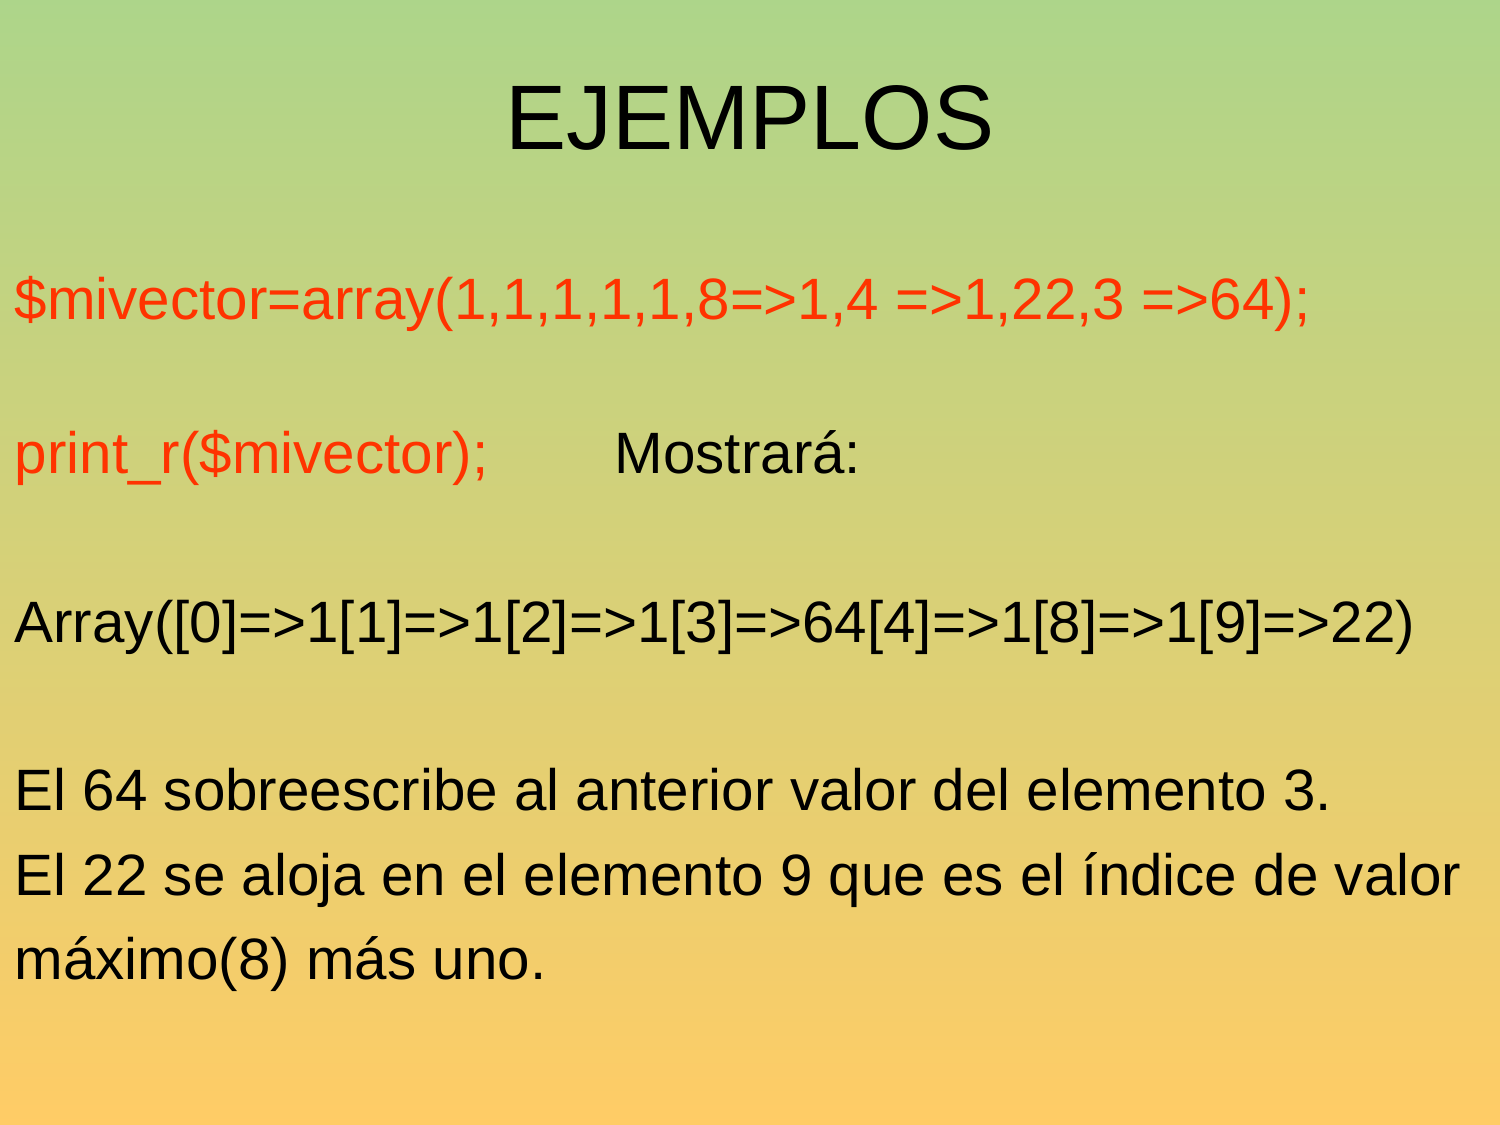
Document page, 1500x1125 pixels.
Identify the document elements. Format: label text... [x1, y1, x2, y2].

list $mivector=array(1,1,1,1,1,8=>1,4 =>1,22,3 =>64); print_r($mivector); Mostrará: Array([0]=>1[1]=>1[2]=>1[3]=>64[4]=>1[8]=>1[9]=>22) El 64 sobreescribe al anterior valor del elemento 3. El 22 se aloja en el elemento 9 que es el índice de valor máximo(8) más uno. [0, 225, 1500, 1125]
title EJEMPLOS [0, 0, 1500, 225]
